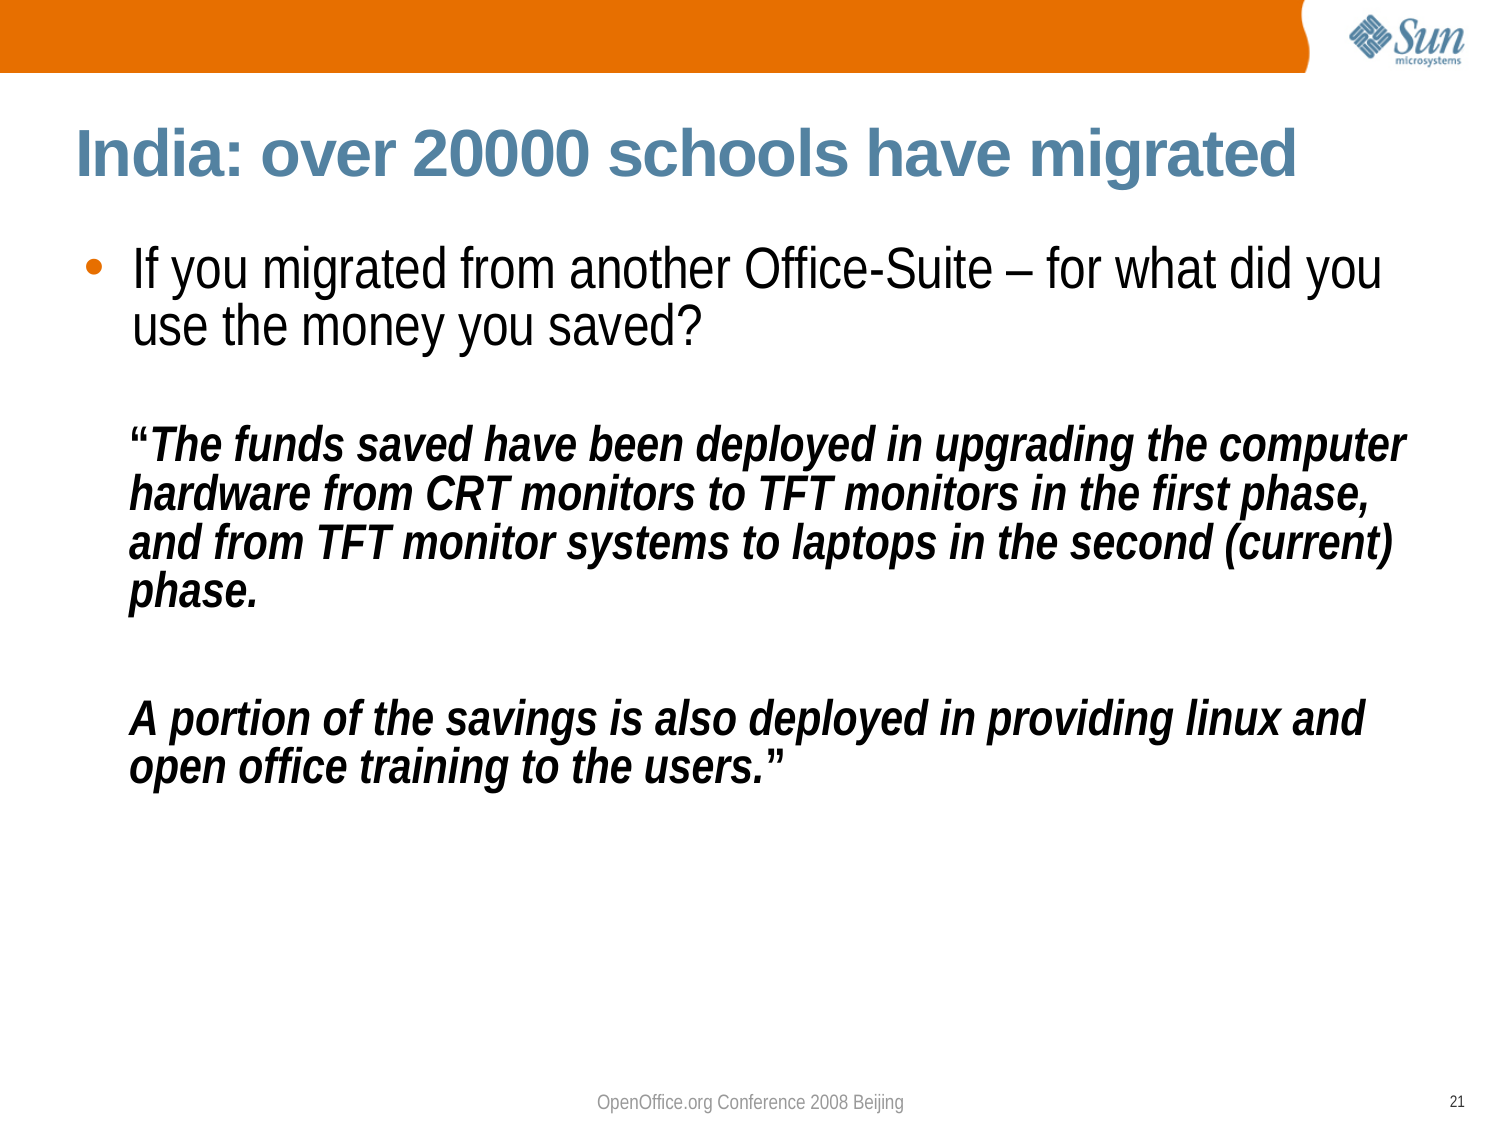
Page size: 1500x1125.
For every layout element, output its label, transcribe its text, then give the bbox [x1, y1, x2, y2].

text_box “The funds saved have been deployed in upgrading the computer hardware from CRT monitors to TFT monitors in the first phase, and from TFT monitor systems to laptops in the second (current) phase. A portion of the savings is also deployed in providing linux and open office training to the users.” [129, 422, 1426, 797]
list If you migrated from another Office-Suite – for what did you use the money you saved? [64, 243, 1401, 391]
title India: over 20000 schools have migrated [75, 123, 1437, 227]
picture [0, 0, 1500, 73]
